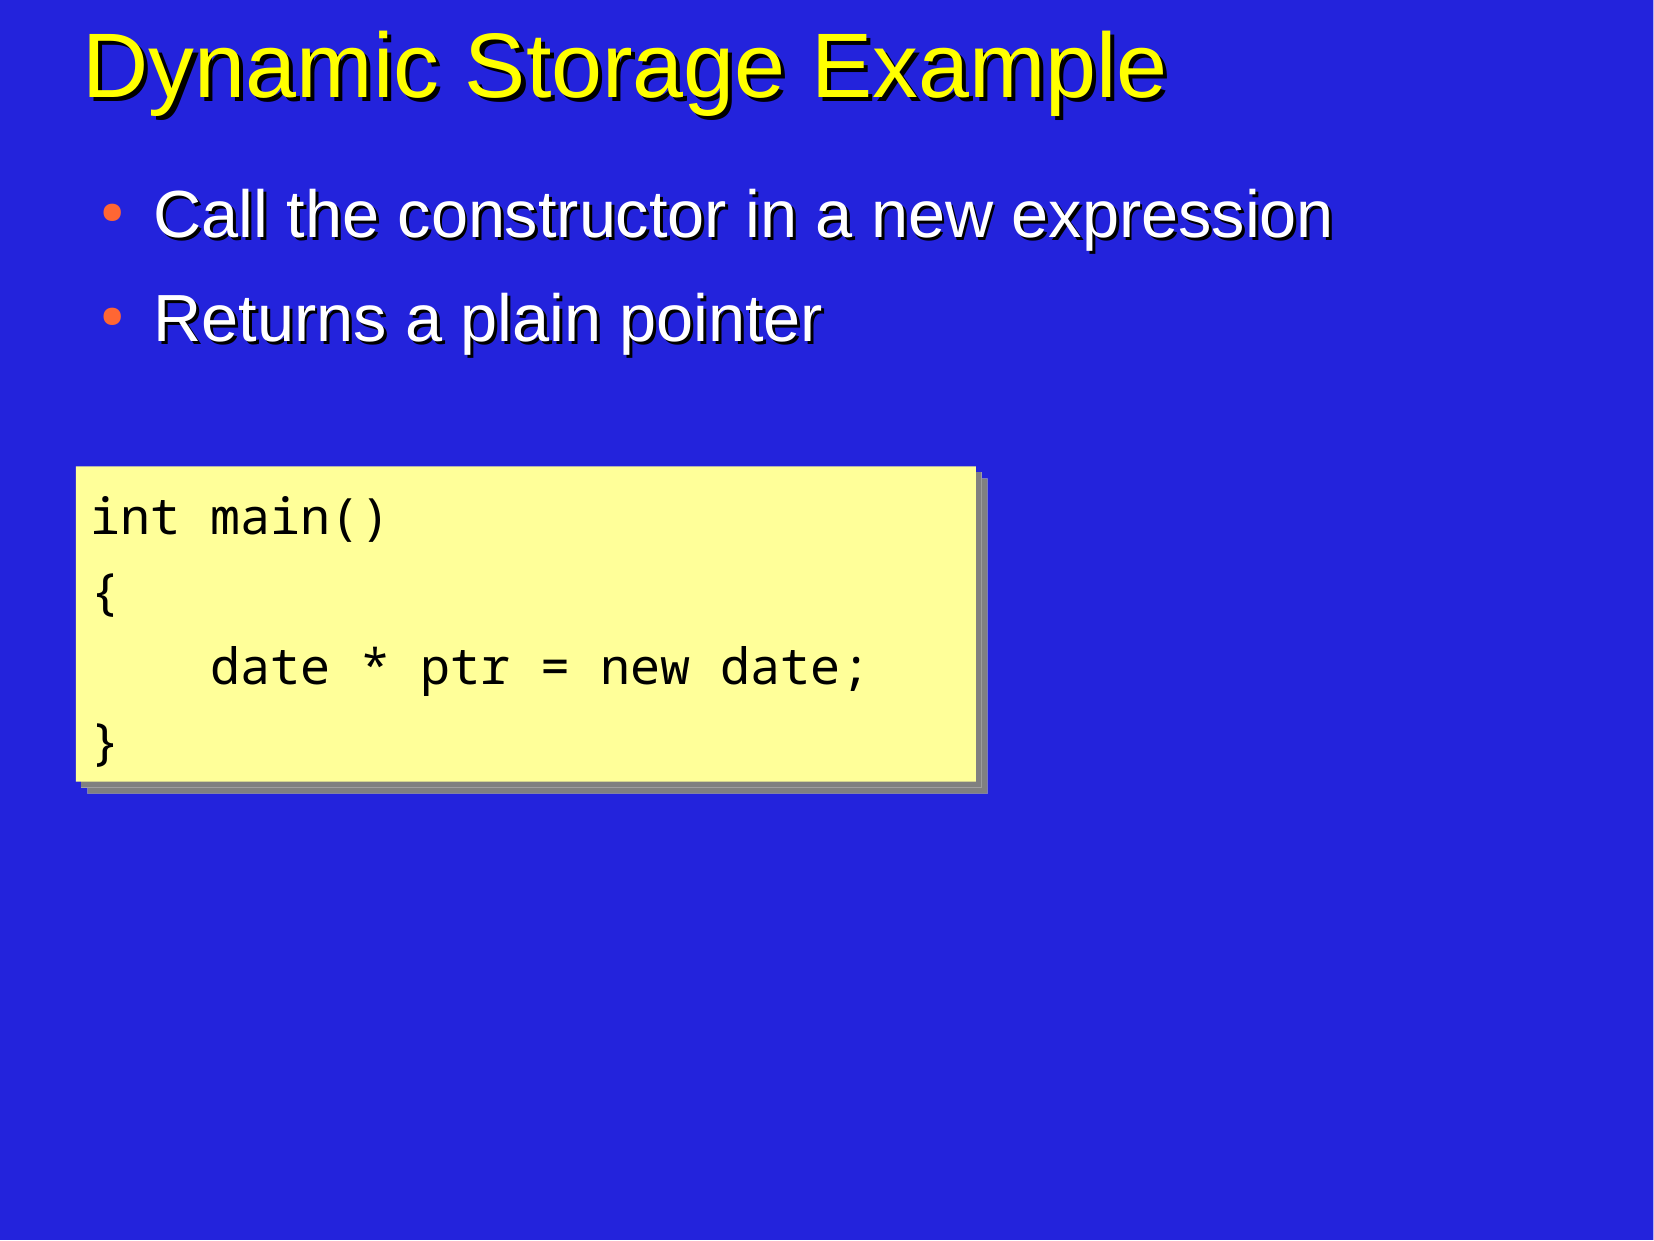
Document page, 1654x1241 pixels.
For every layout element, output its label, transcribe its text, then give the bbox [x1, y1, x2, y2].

title Dynamic Storage Example [82, 2, 1571, 130]
text_box int main() { date * ptr = new date; } [75, 466, 976, 782]
list Call the constructor in a new expression Returns a plain pointer [82, 177, 1571, 1182]
